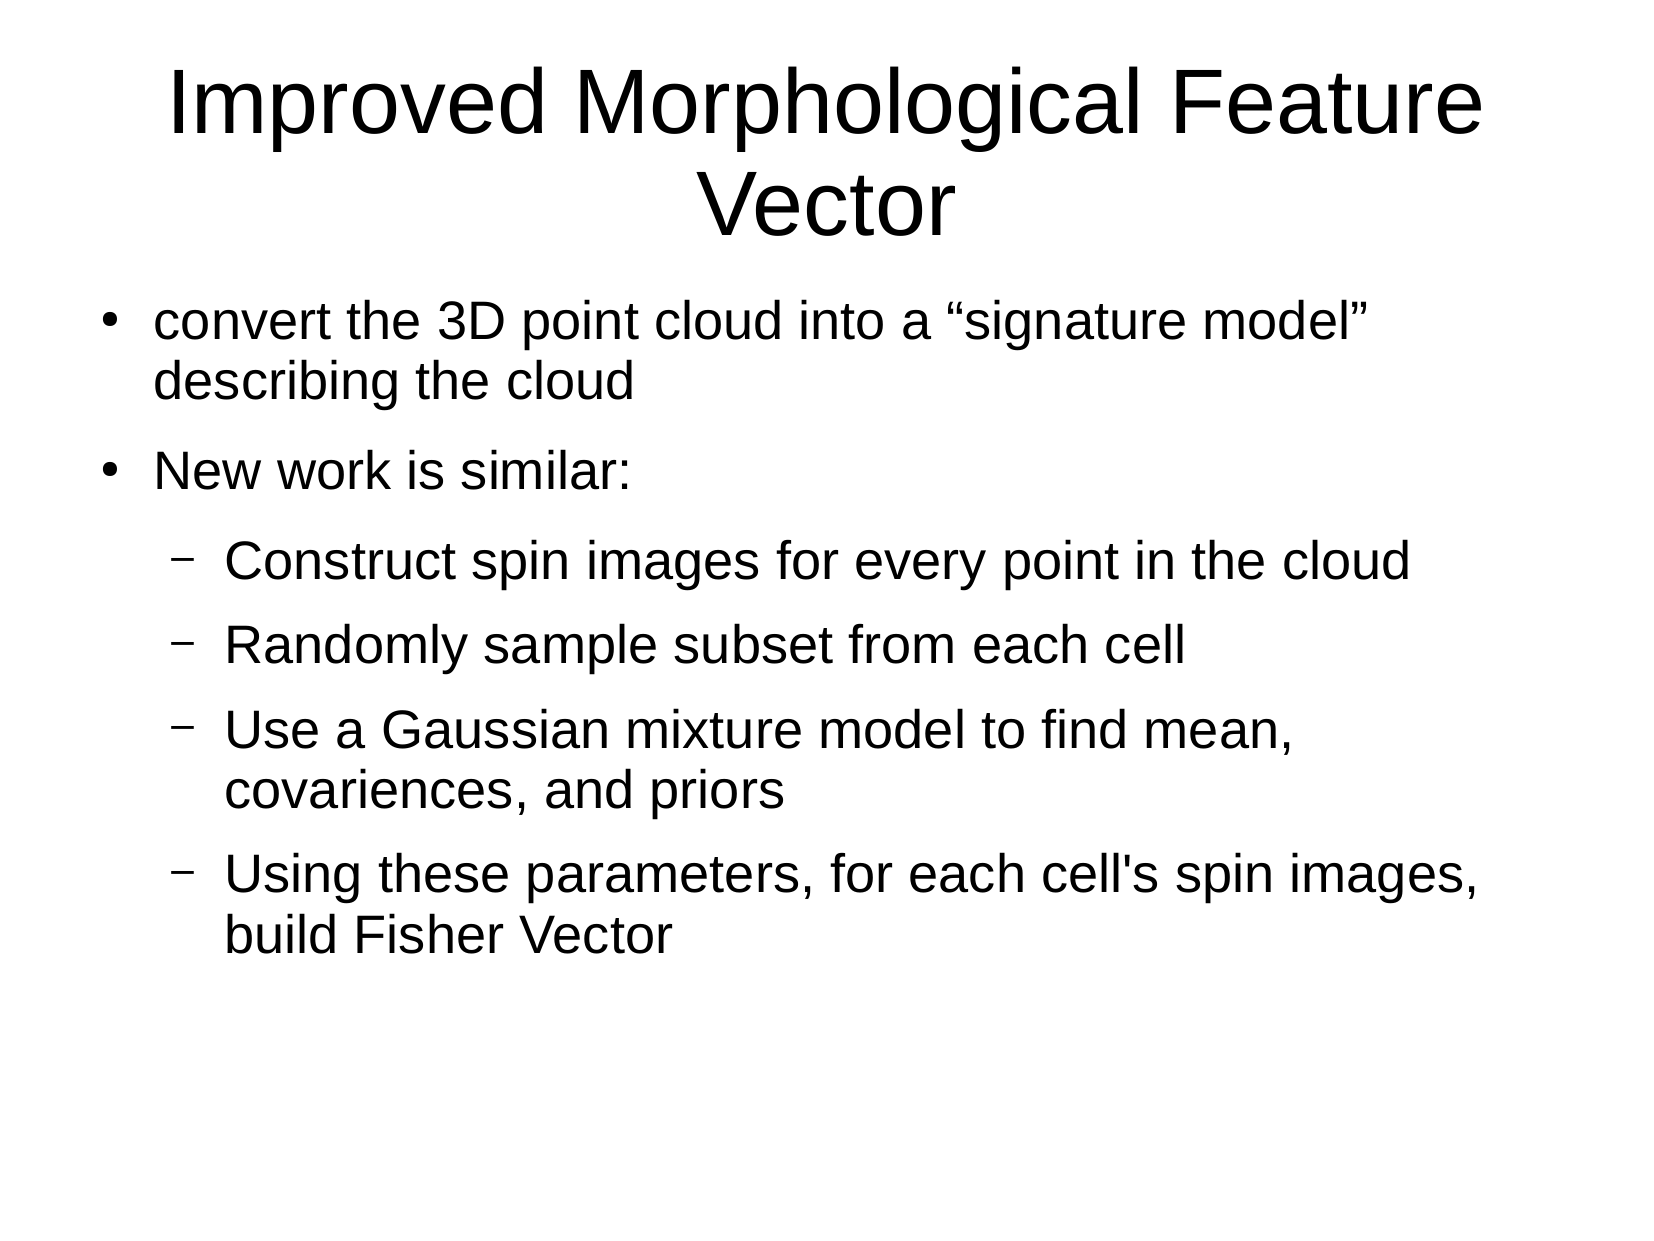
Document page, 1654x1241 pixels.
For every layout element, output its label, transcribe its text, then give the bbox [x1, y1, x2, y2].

title Improved Morphological Feature Vector [82, 49, 1571, 257]
list convert the 3D point cloud into a “signature model” describing the cloud New work is similar: Construct spin images for every point in the cloud Randomly sample subset from each cell Use a Gaussian mixture model to find mean, covariences, and priors Using these parameters, for each cell's spin images, build Fisher Vector [82, 290, 1571, 1010]
